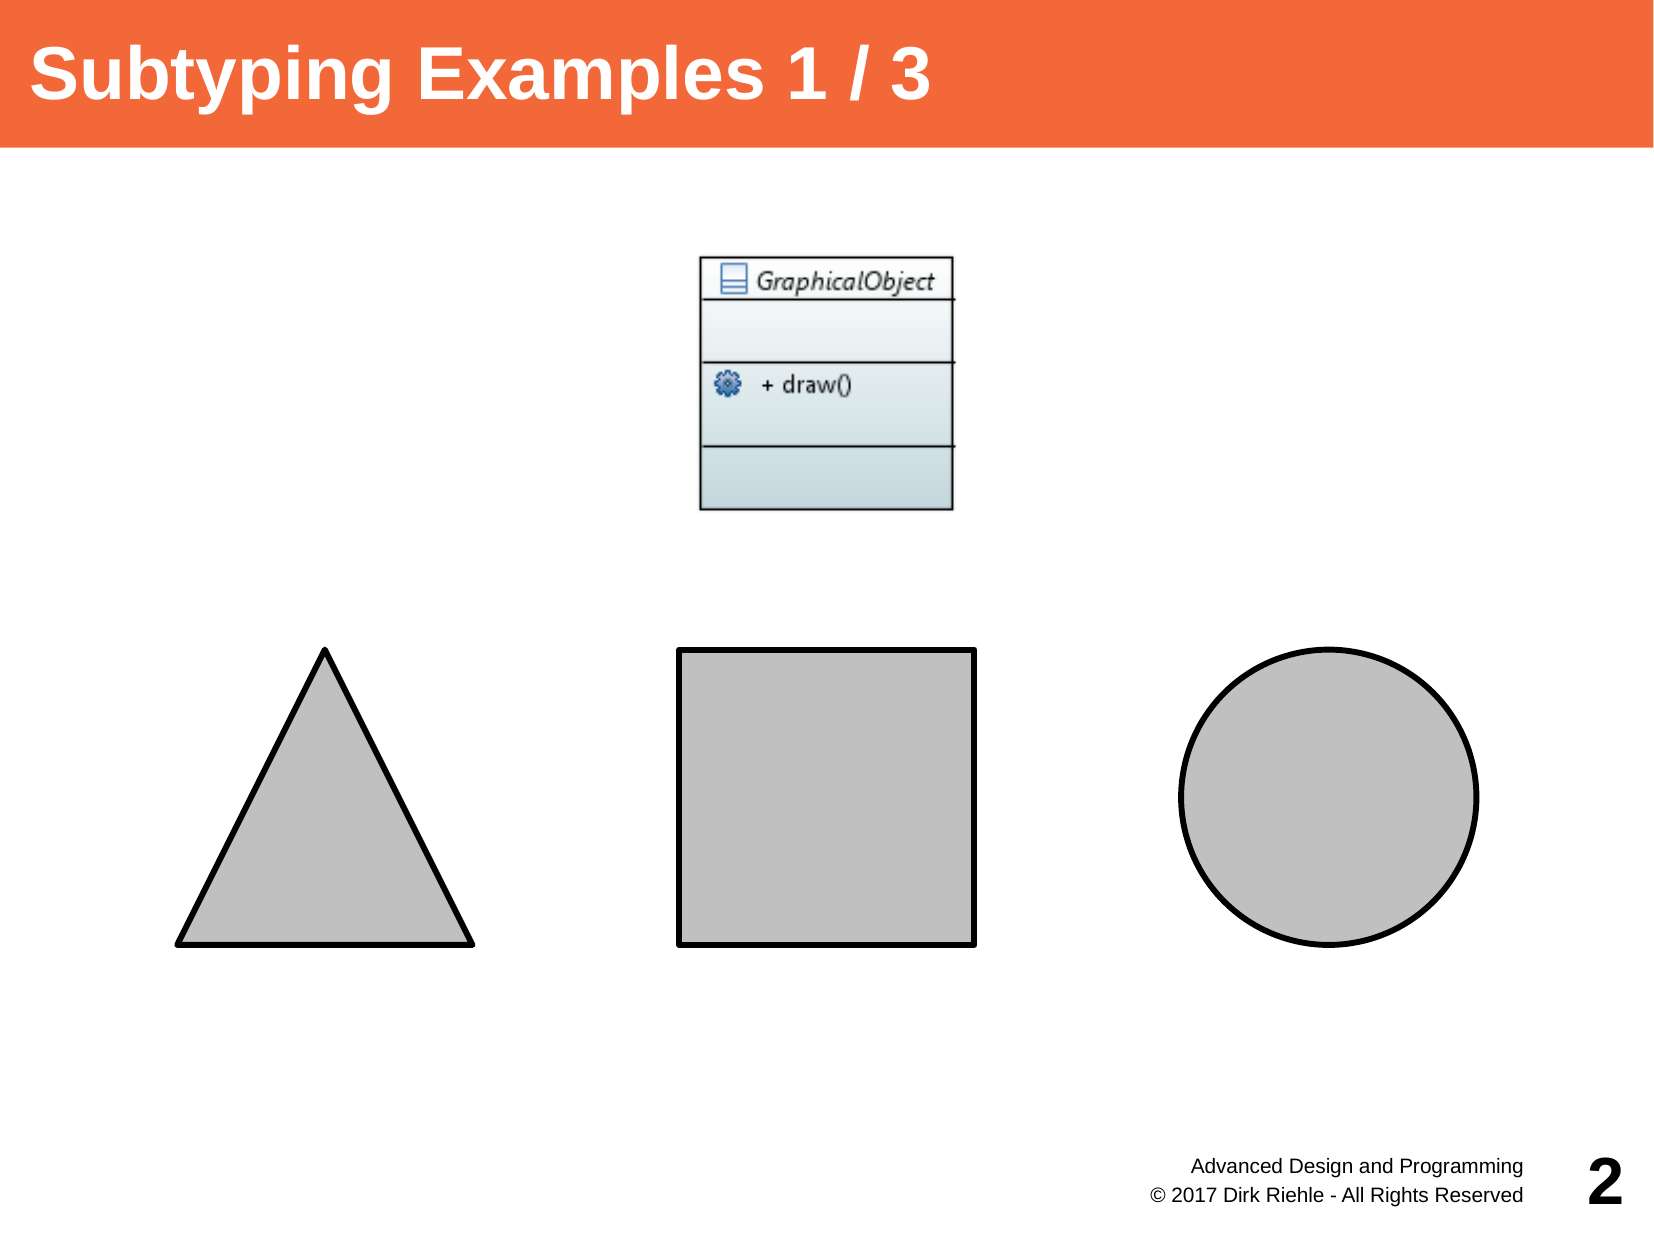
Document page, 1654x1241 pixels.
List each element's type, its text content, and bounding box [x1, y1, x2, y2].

title Subtyping Examples 1 / 3 [0, 0, 1654, 148]
text_box [1181, 649, 1477, 945]
text_box [679, 649, 975, 945]
picture [679, 236, 975, 532]
text_box [177, 649, 473, 945]
